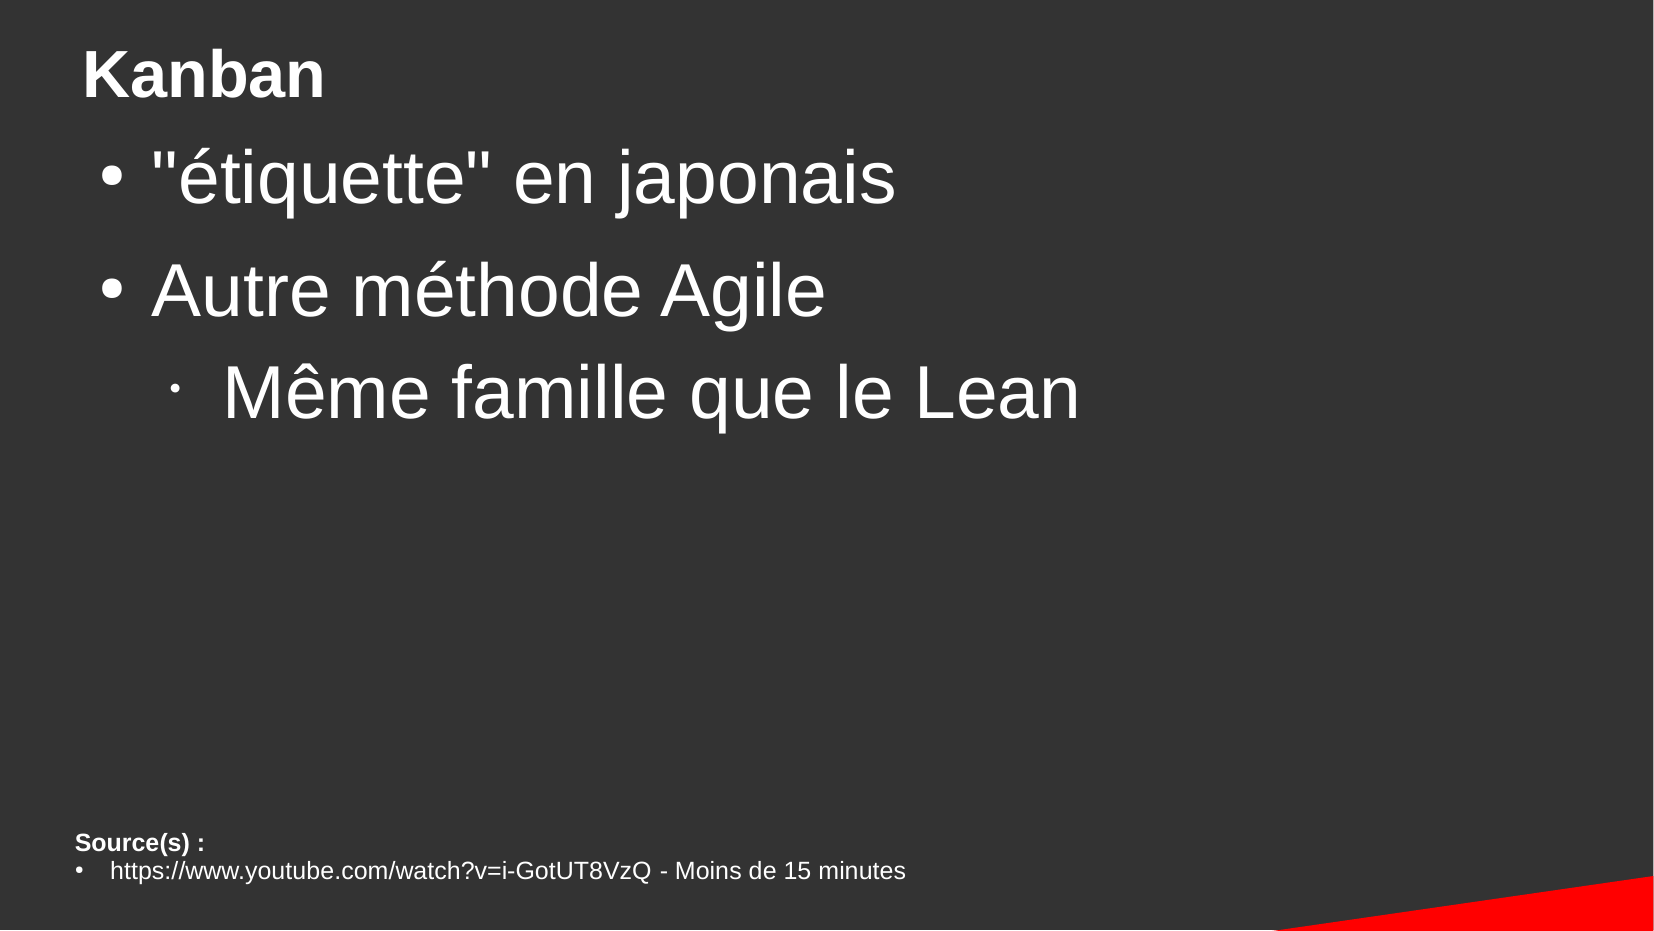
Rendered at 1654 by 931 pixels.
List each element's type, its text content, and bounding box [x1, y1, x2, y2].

text_box Source(s) : https://www.youtube.com/watch?v=i-GotUT8VzQ - Moins de 15 minutes [60, 821, 1546, 921]
text_box [1272, 875, 1654, 931]
title Kanban [82, 37, 1571, 122]
list "étiquette" en japonais Autre méthode Agile Même famille que le Lean [80, 135, 1620, 777]
